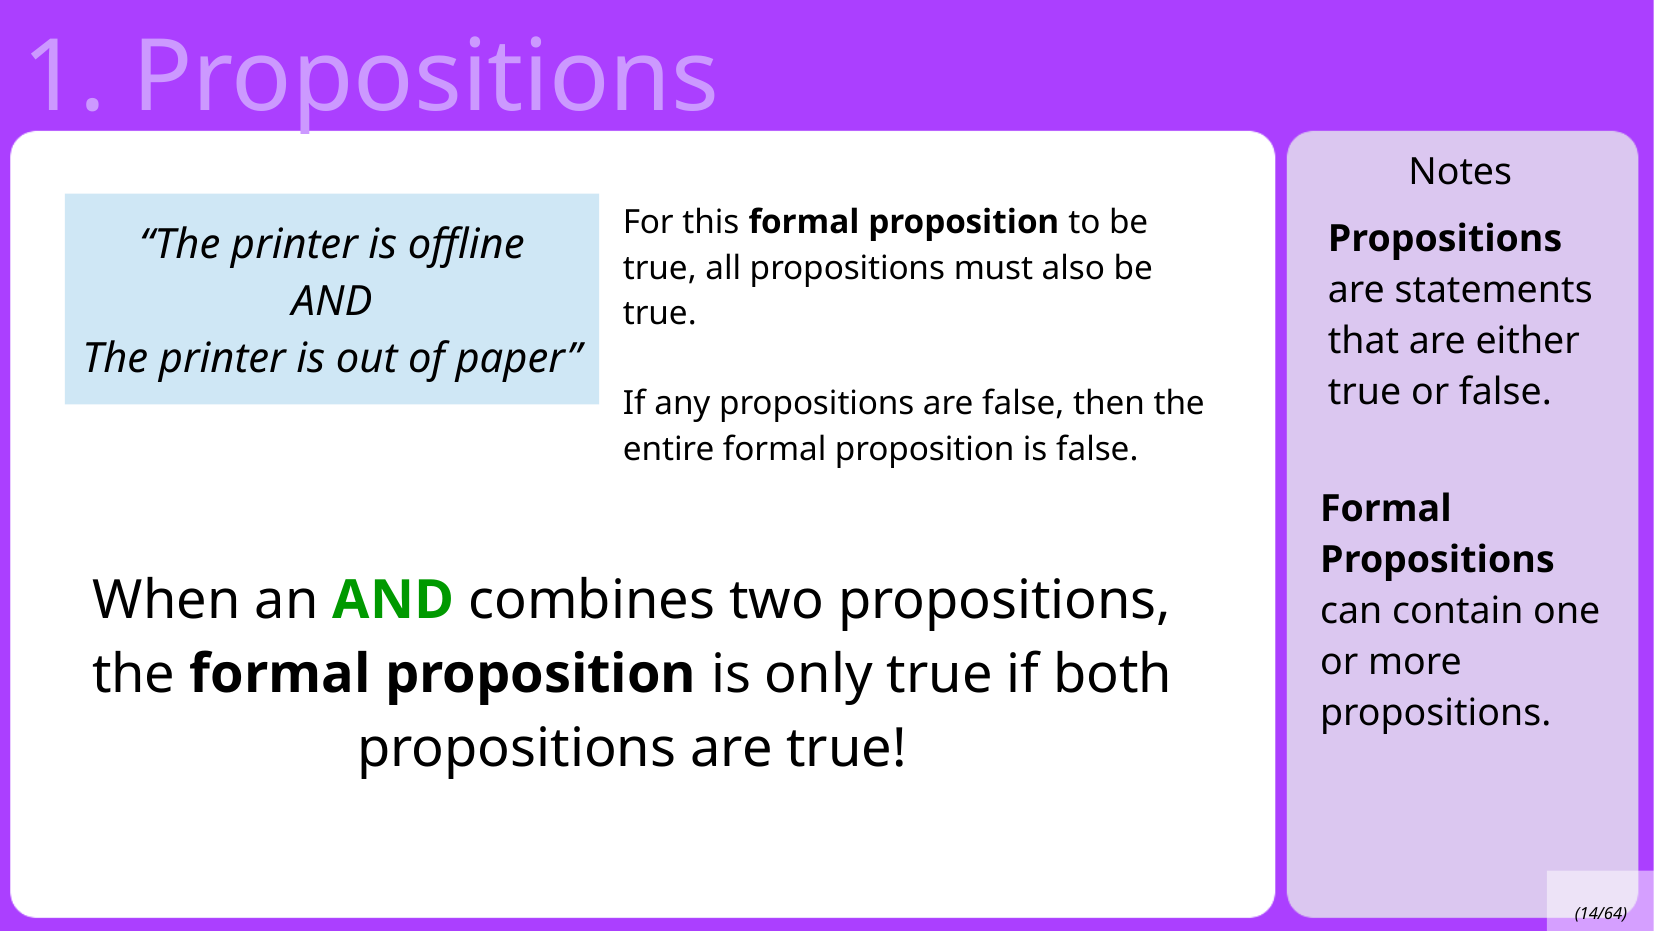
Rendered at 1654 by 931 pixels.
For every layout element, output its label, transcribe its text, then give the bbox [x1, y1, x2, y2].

text_box For this formal proposition to be true, all propositions must also be true. If any propositions are false, then the entire formal proposition is false. [608, 191, 1244, 401]
text_box Notes [1290, 141, 1631, 199]
title 1. Propositions [22, 13, 1511, 130]
text_box “The printer is offline AND The printer is out of paper” [64, 193, 600, 405]
text_box (<number>/64) [1546, 877, 1654, 931]
text_box Formal Propositions can contain one or more propositions. [1298, 496, 1623, 722]
text_box When an AND combines two propositions, the formal proposition is only true if both propositions are true! [73, 494, 1192, 848]
picture [0, 0, 1654, 931]
table_cell False [1546, 870, 1654, 877]
text_box Propositions are statements that are either true or false. [1298, 222, 1623, 406]
